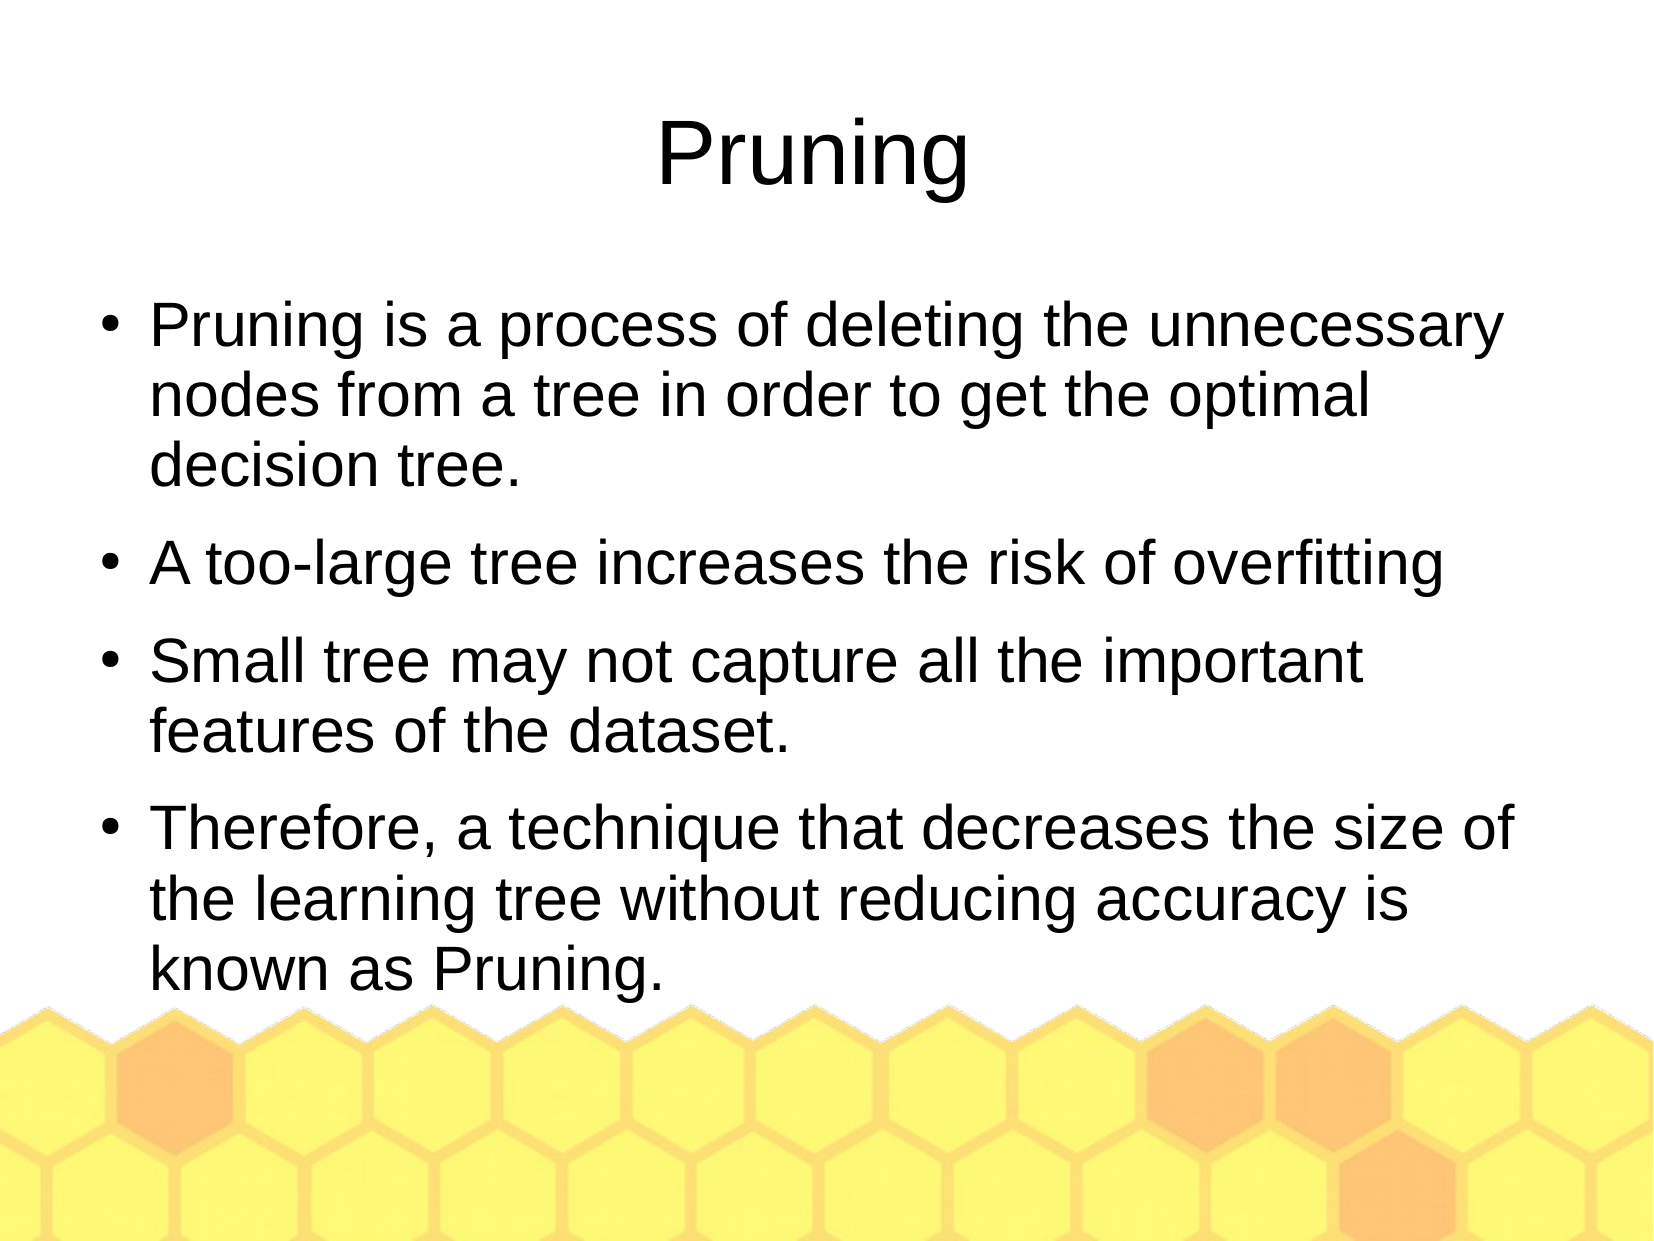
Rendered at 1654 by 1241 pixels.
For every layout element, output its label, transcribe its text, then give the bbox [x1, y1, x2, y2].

title Pruning [82, 49, 1571, 257]
list Pruning is a process of deleting the unnecessary nodes from a tree in order to get the optimal decision tree. A too-large tree increases the risk of overfitting Small tree may not capture all the important features of the dataset. Therefore, a technique that decreases the size of the learning tree without reducing accuracy is known as Pruning. [82, 290, 1571, 1010]
picture [0, 1001, 1654, 1241]
